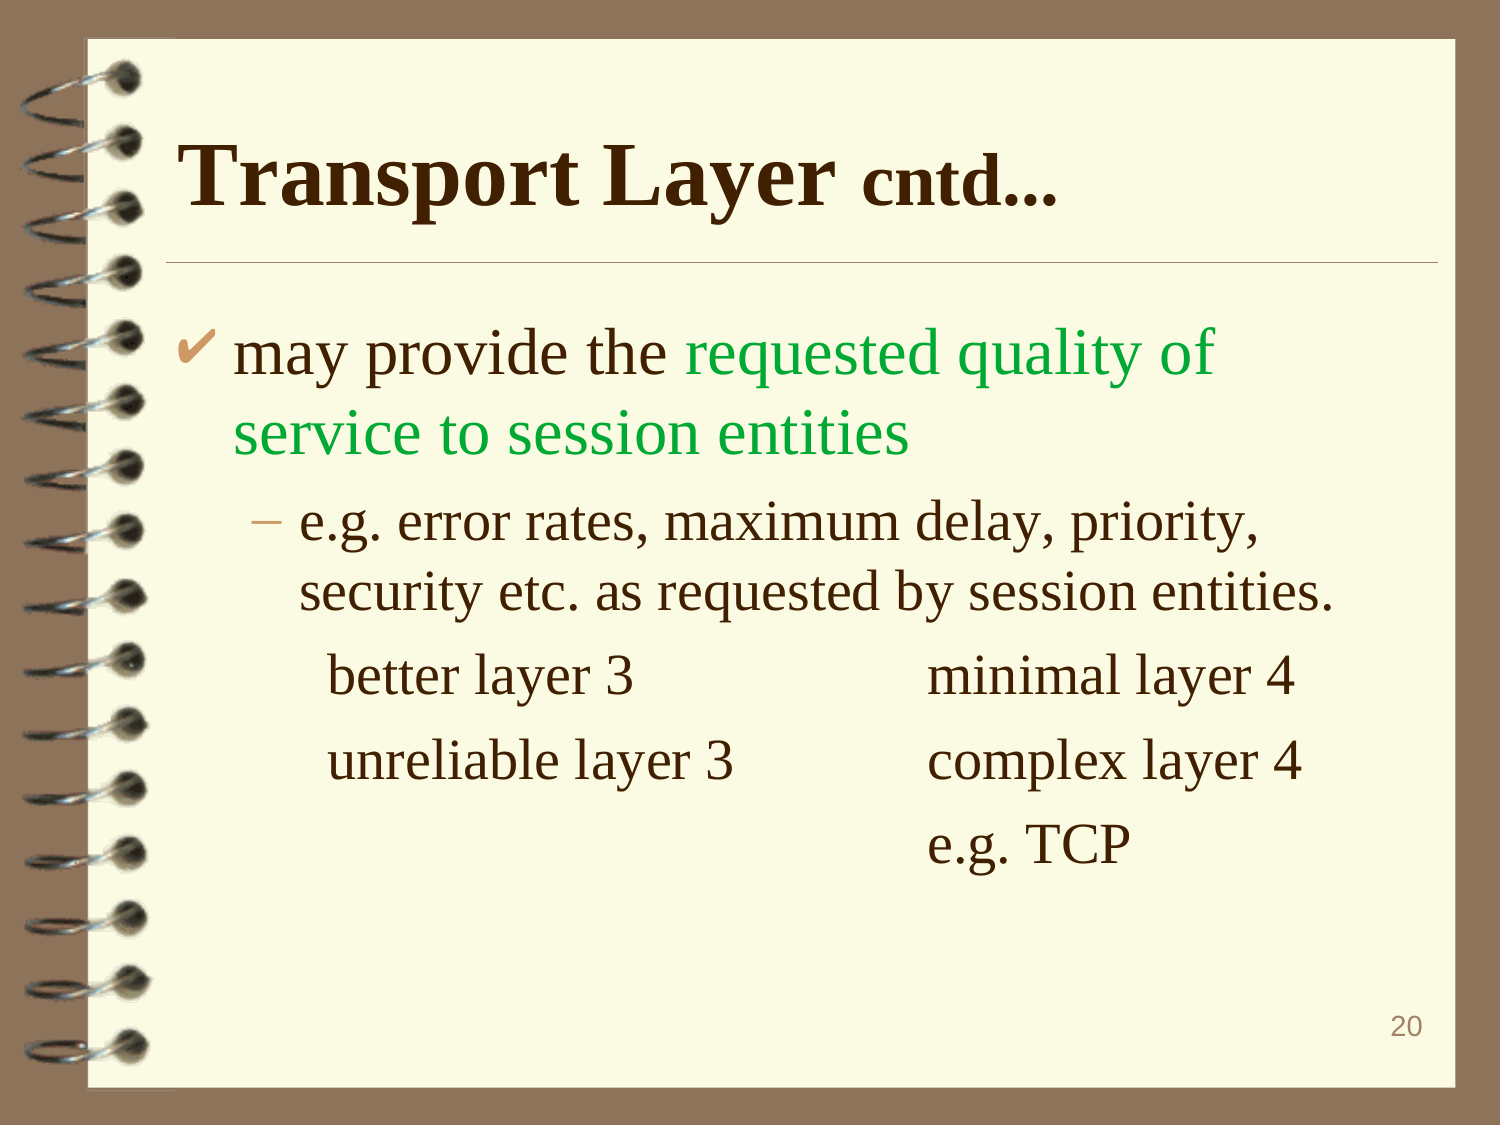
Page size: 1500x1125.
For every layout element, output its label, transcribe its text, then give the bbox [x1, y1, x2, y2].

picture [0, 0, 175, 1125]
list may provide the requested quality of service to session entities e.g. error rates, maximum delay, priority, security etc. as requested by session entities. better layer 3 minimal layer 4 unreliable layer 3 complex layer 4 e.g. TCP [162, 299, 1438, 976]
title Transport Layer cntd... [162, 74, 1438, 263]
